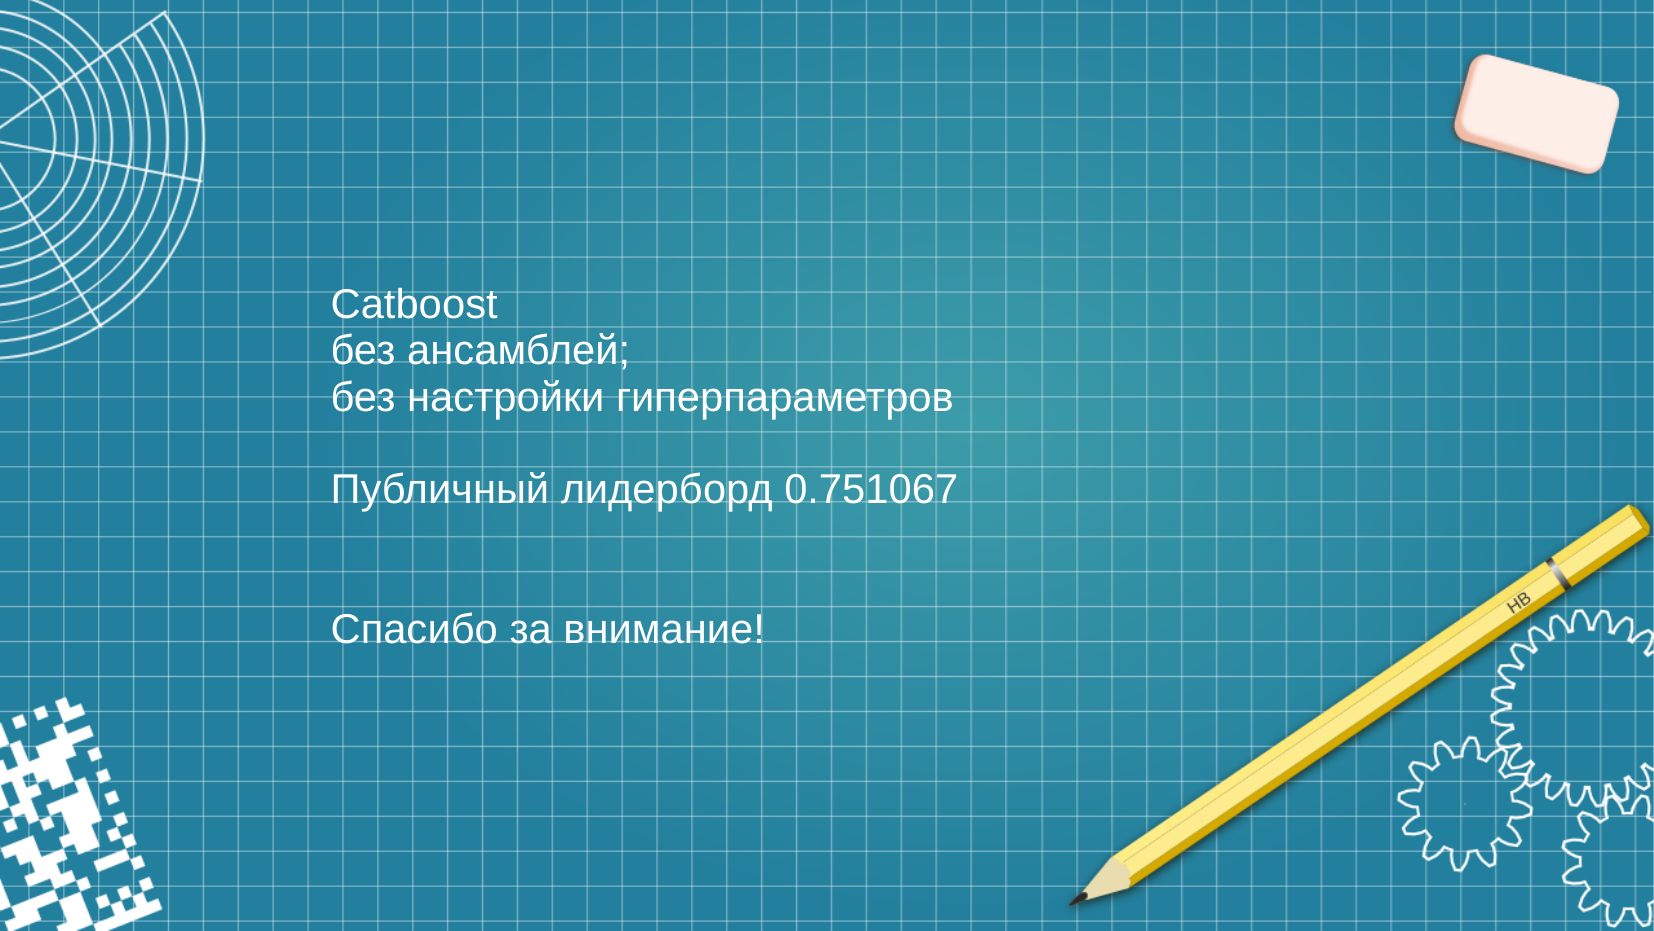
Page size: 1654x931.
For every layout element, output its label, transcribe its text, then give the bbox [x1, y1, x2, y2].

picture [0, 0, 1654, 931]
title Catboost без ансамблей; без настройки гиперпараметров Публичный лидерборд 0.751067 Спасибо за внимание! [295, 261, 1573, 672]
